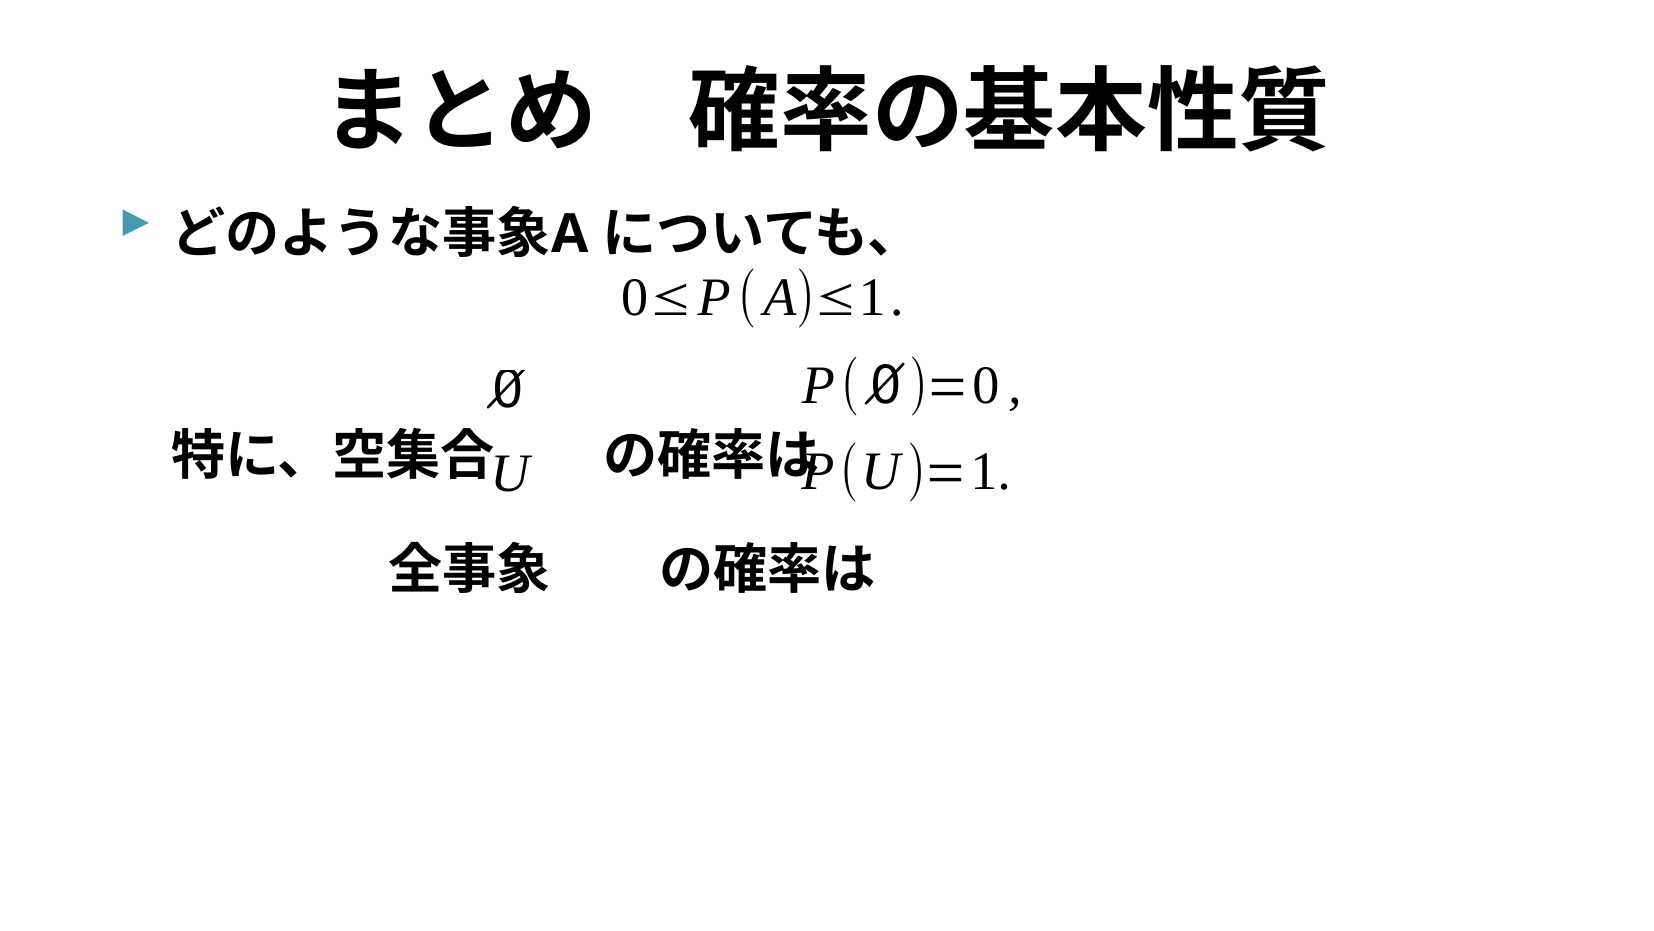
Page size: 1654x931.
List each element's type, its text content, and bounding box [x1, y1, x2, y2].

list どのような事象A についても、 特に、空集合 の確率は 全事象 の確率は [29, 177, 1625, 848]
chart [490, 442, 538, 503]
chart [619, 265, 906, 332]
chart [483, 370, 532, 420]
title まとめ 確率の基本性質 [29, 29, 1625, 177]
chart [796, 440, 1011, 506]
chart [797, 353, 1023, 420]
